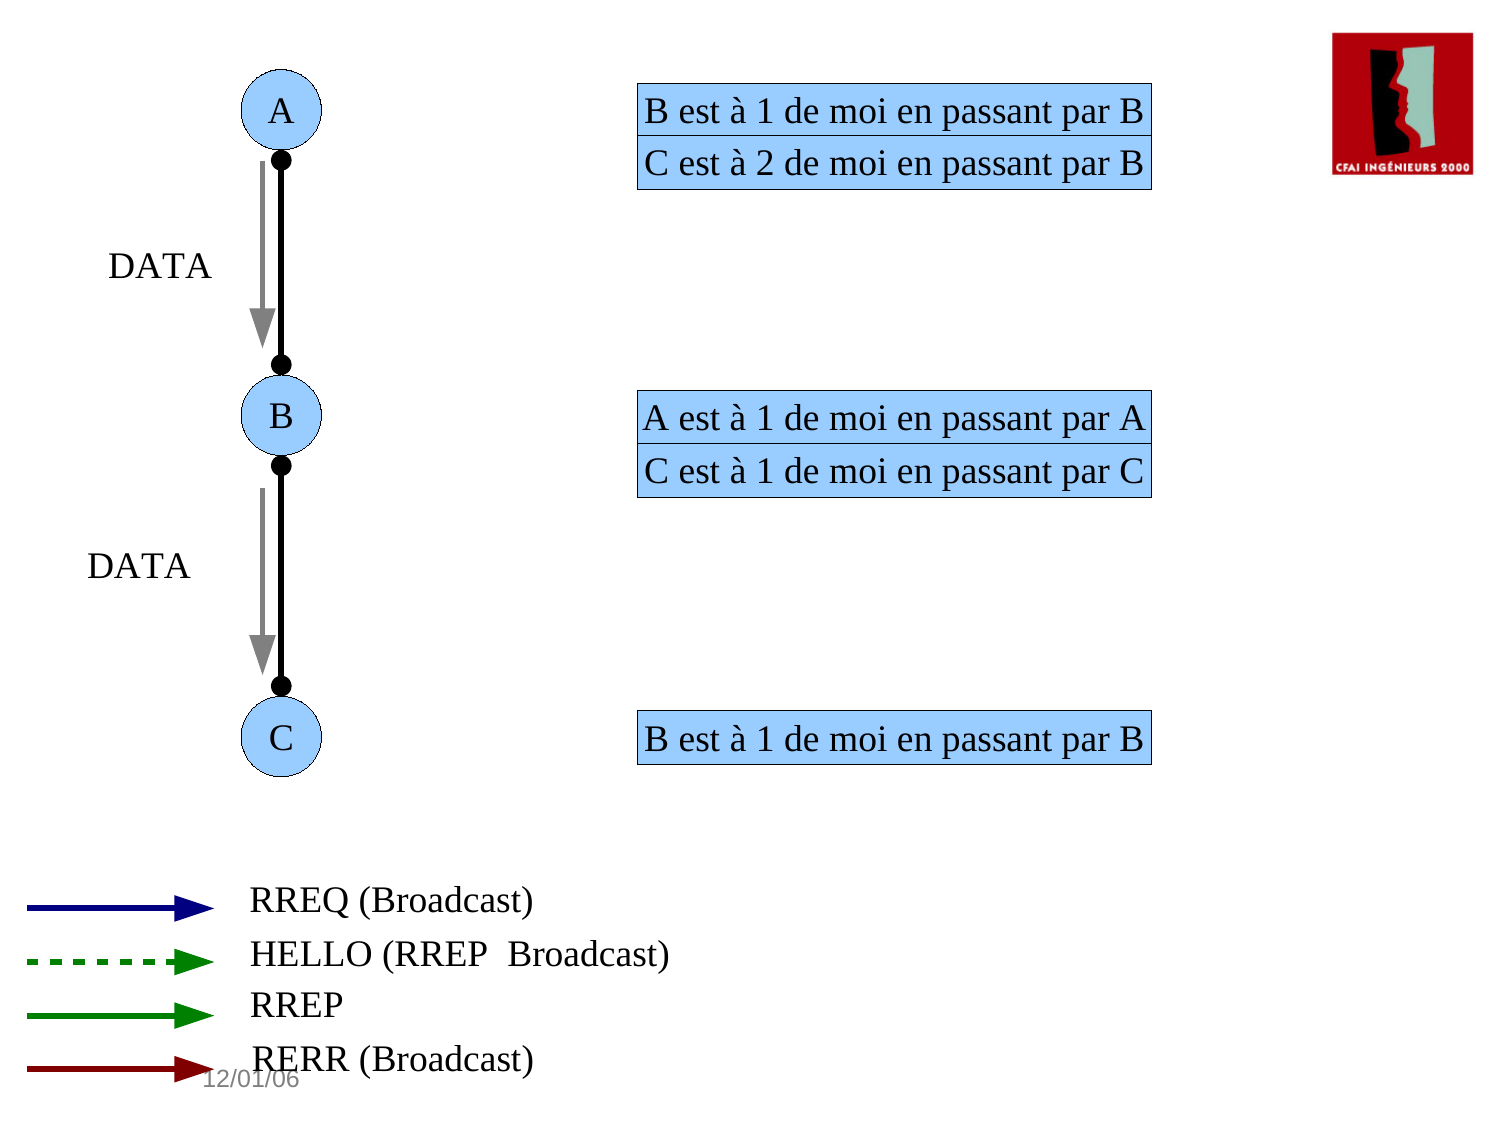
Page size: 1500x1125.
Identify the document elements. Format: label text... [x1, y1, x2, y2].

text_box B est à 1 de moi en passant par B [637, 710, 1152, 765]
text_box C est à 2 de moi en passant par B [637, 135, 1152, 190]
text_box A [241, 69, 322, 150]
text_box C [241, 696, 322, 777]
text_box RERR (Broadcast) [236, 1032, 550, 1102]
text_box RREQ (Broadcast) [234, 872, 550, 926]
text_box DATA [93, 238, 227, 309]
text_box DATA [72, 538, 206, 609]
text_box B est à 1 de moi en passant par B [637, 83, 1152, 135]
text_box RREP [235, 977, 359, 1048]
text_box A est à 1 de moi en passant par A [637, 390, 1152, 443]
text_box C est à 1 de moi en passant par C [637, 443, 1152, 498]
picture [1328, 29, 1477, 178]
text_box B [241, 375, 322, 456]
text_box HELLO (RREP Broadcast) [234, 926, 686, 996]
